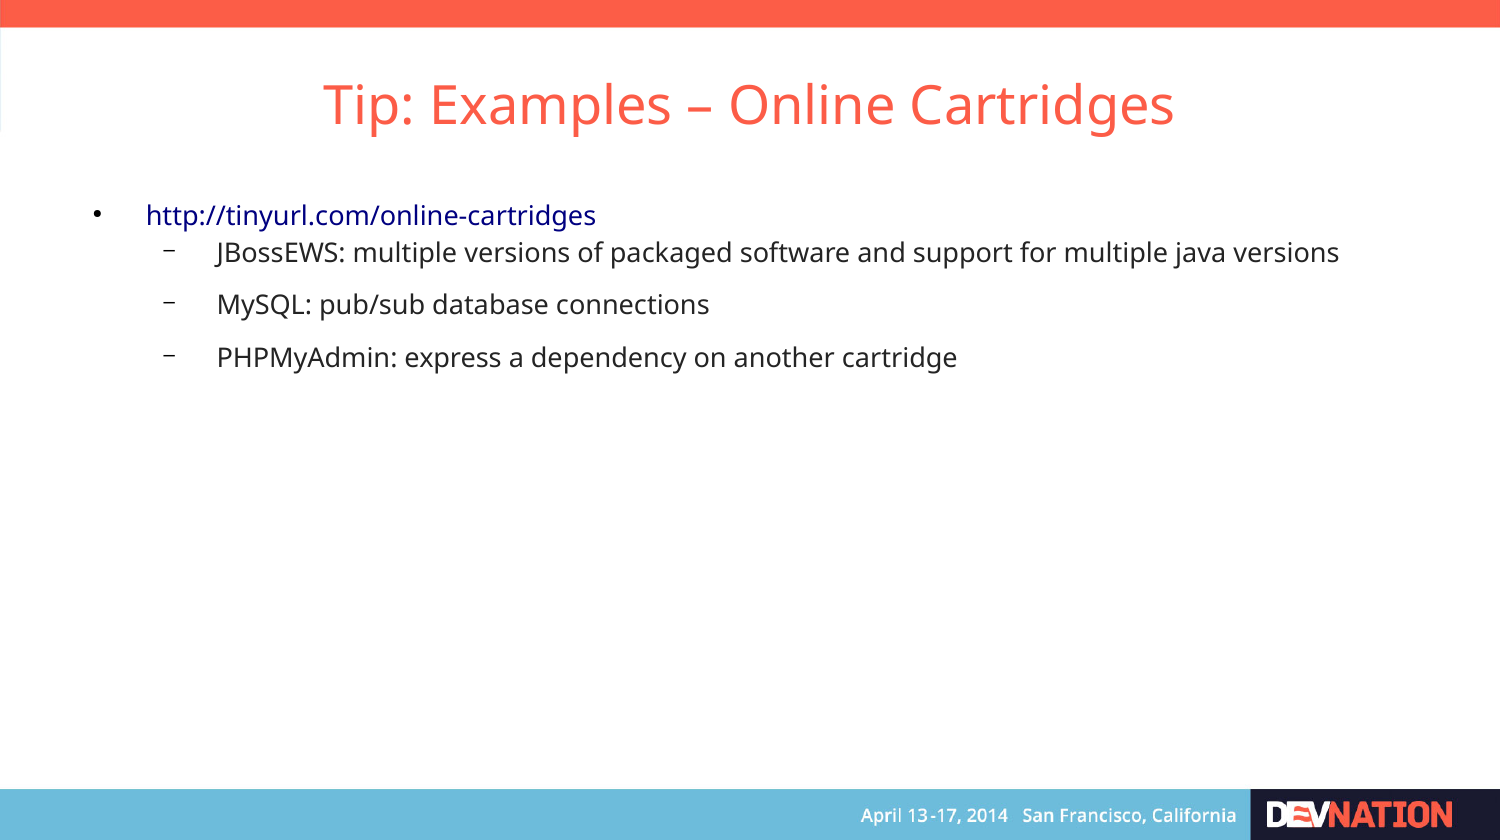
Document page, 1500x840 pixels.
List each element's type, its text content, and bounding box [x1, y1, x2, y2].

picture [0, 0, 1500, 840]
title Tip: Examples – Online Cartridges [74, 33, 1425, 174]
list http://tinyurl.com/online-cartridges JBossEWS: multiple versions of packaged software and support for multiple java versions MySQL: pub/sub database connections PHPMyAdmin: express a dependency on another cartridge [74, 196, 1425, 461]
